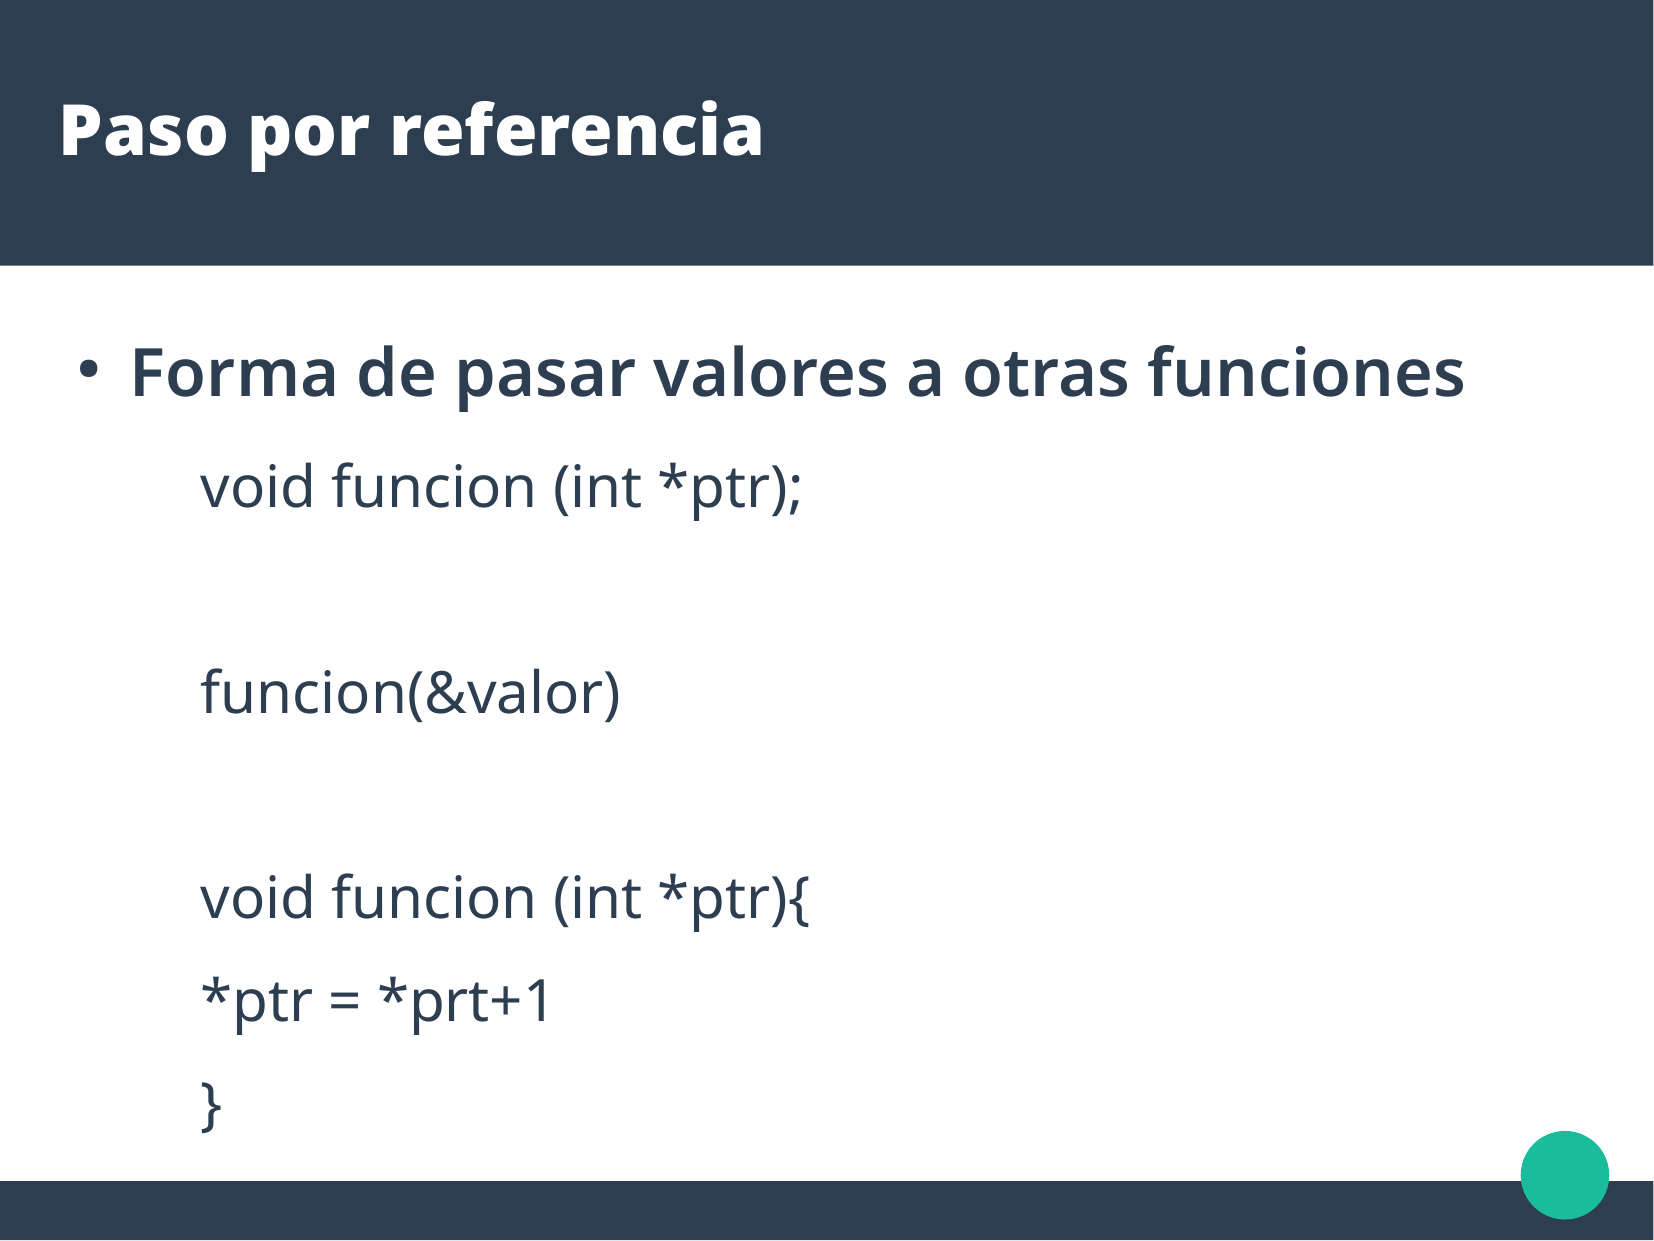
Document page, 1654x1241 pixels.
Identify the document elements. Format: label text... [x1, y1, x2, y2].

list Forma de pasar valores a otras funciones void funcion (int *ptr); funcion(&valor) void funcion (int *ptr){ *ptr = *prt+1 } [59, 324, 1595, 1152]
title Paso por referencia [59, 49, 1595, 207]
